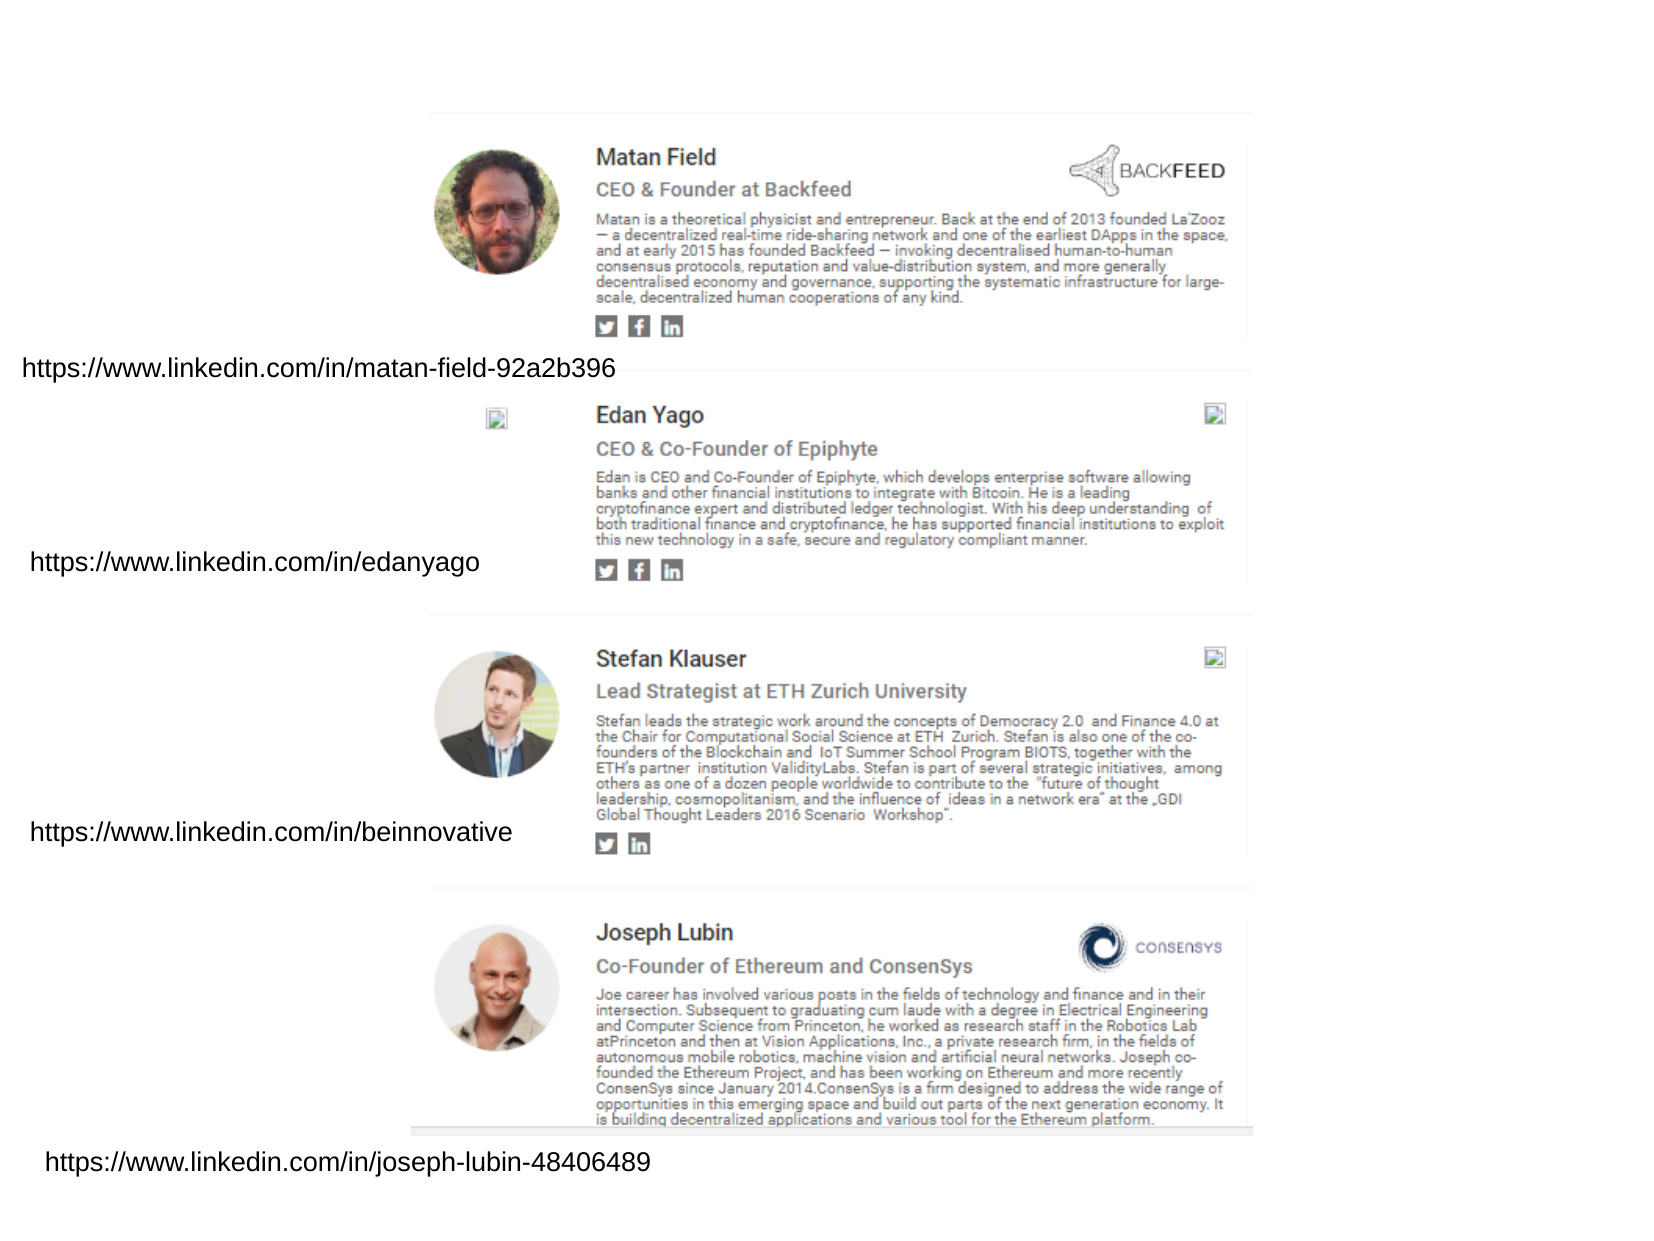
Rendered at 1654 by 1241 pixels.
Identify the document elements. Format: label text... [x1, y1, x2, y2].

text_box https://www.linkedin.com/in/edanyago [15, 540, 494, 585]
text_box https://www.linkedin.com/in/beinnovative [15, 810, 527, 855]
text_box https://www.linkedin.com/in/matan-field-92a2b396 [7, 345, 631, 391]
text_box https://www.linkedin.com/in/joseph-lubin-48406489 [30, 1140, 665, 1185]
picture [411, 106, 1253, 1136]
